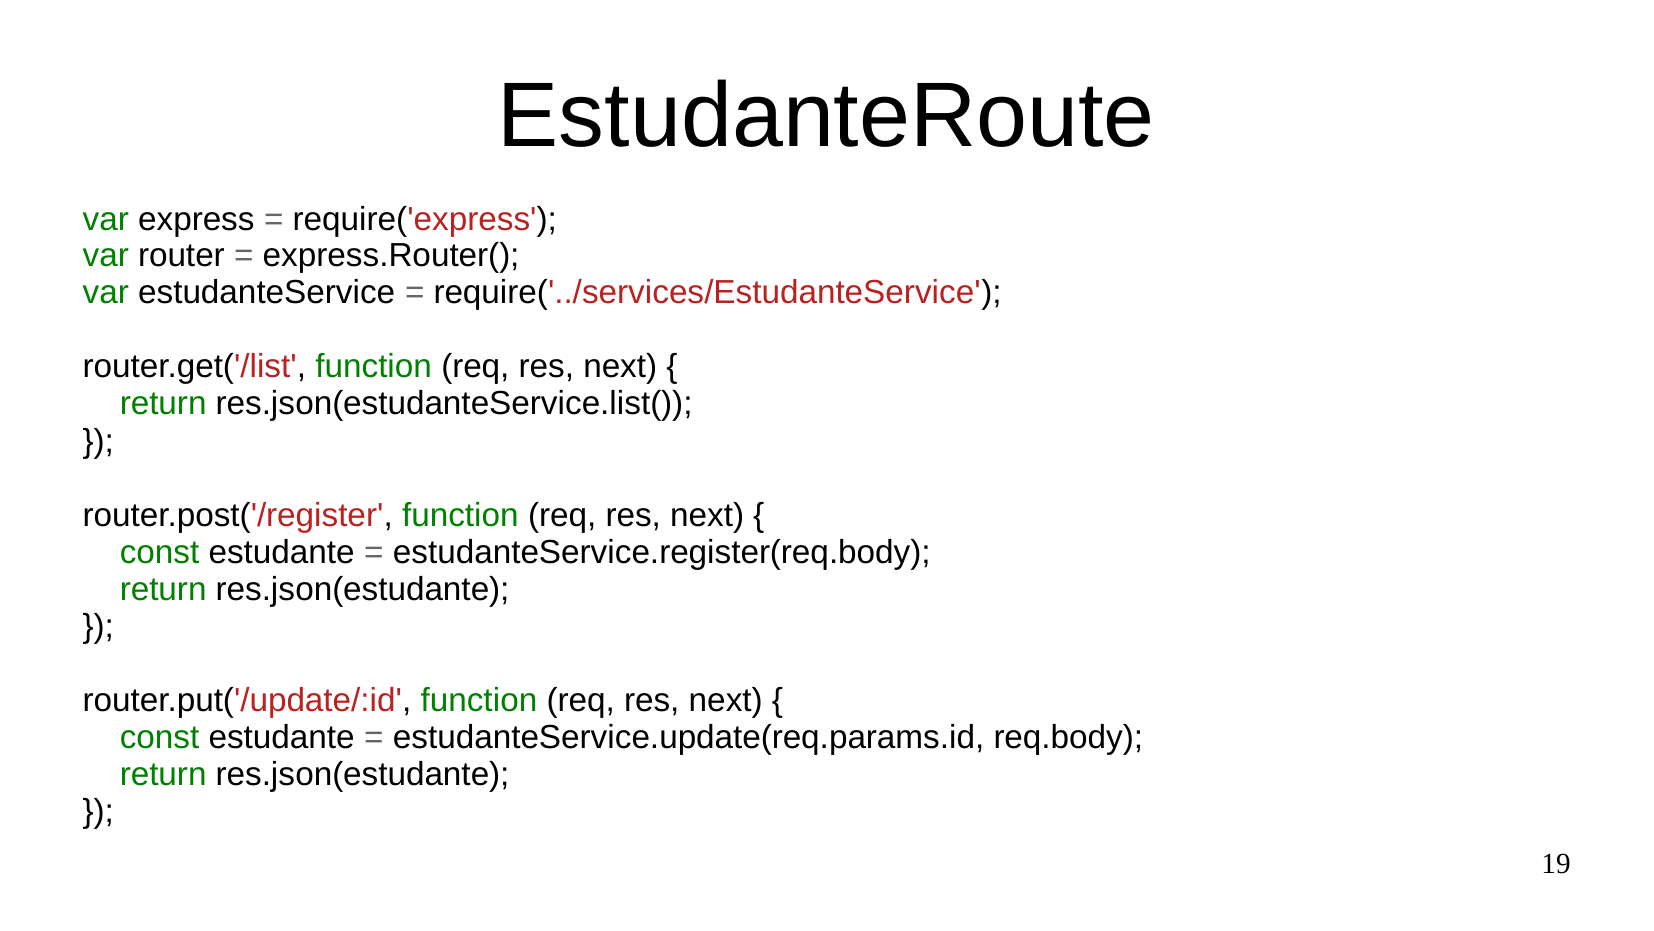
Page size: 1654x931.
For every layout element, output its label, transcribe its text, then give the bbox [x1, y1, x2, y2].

title EstudanteRoute [82, 37, 1571, 193]
text_box var express = require('express'); var router = express.Router(); var estudanteService = require('../services/EstudanteService'); router.get('/list', function (req, res, next) { return res.json(estudanteService.list()); }); router.post('/register', function (req, res, next) { const estudante = estudanteService.register(req.body); return res.json(estudante); }); router.put('/update/:id', function (req, res, next) { const estudante = estudanteService.update(req.params.id, req.body); return res.json(estudante); }); [67, 192, 1185, 874]
